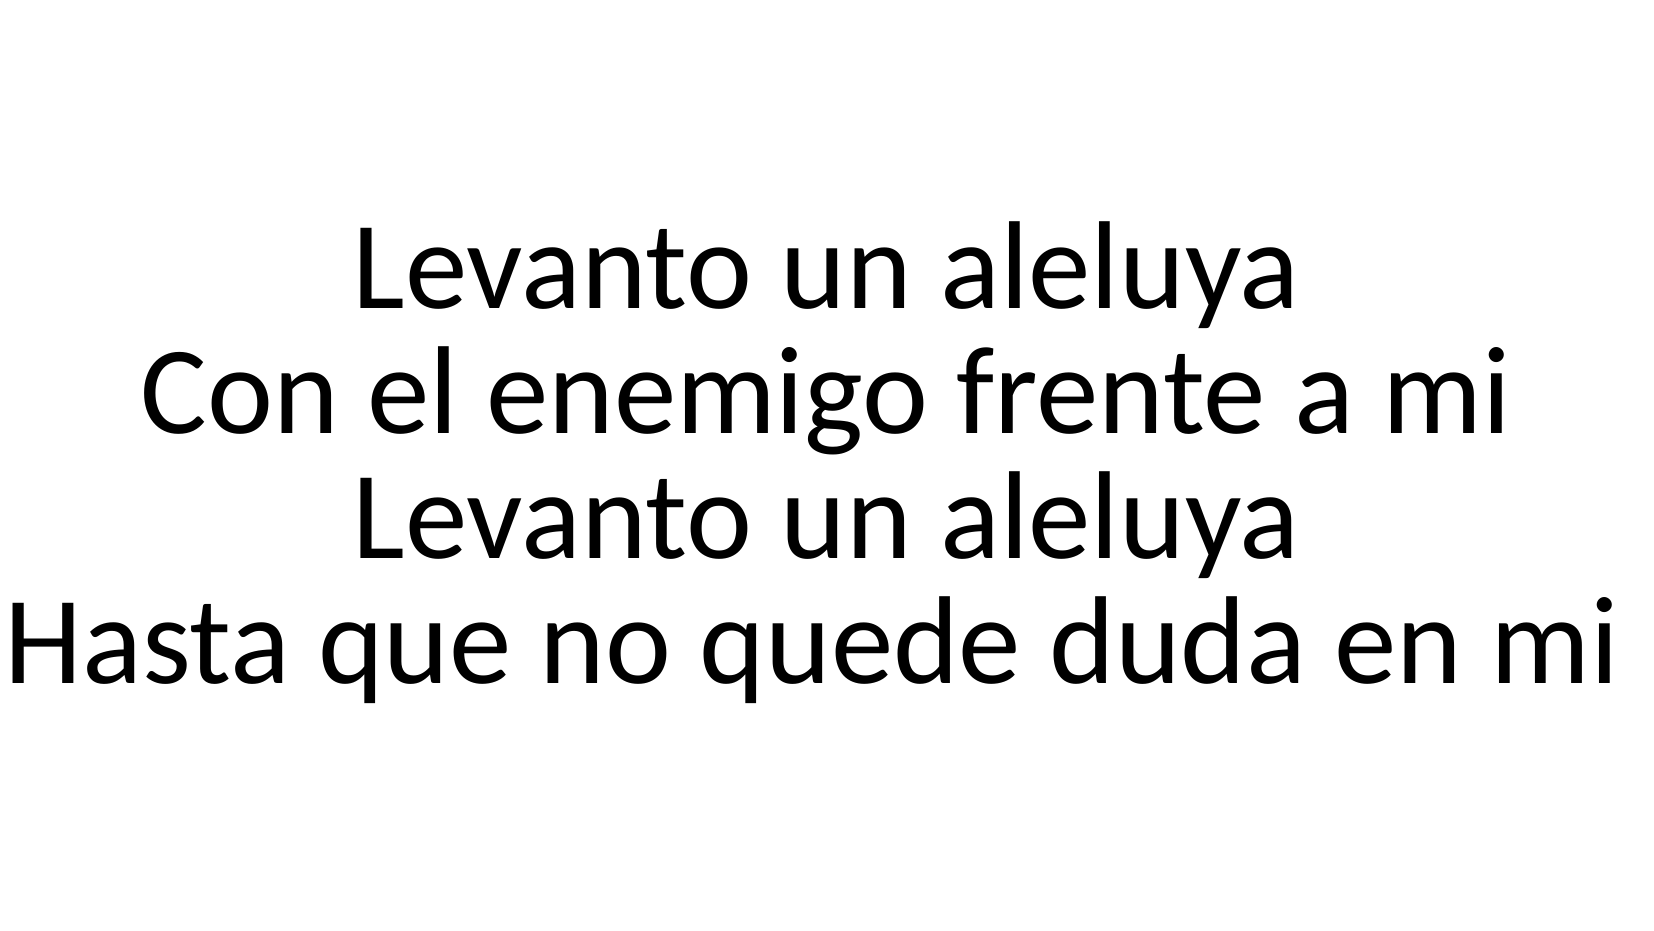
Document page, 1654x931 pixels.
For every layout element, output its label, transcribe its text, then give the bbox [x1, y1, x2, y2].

title Levanto un aleluya Con el enemigo frente a mi Levanto un aleluya Hasta que no quede duda en mi [0, 0, 1654, 931]
